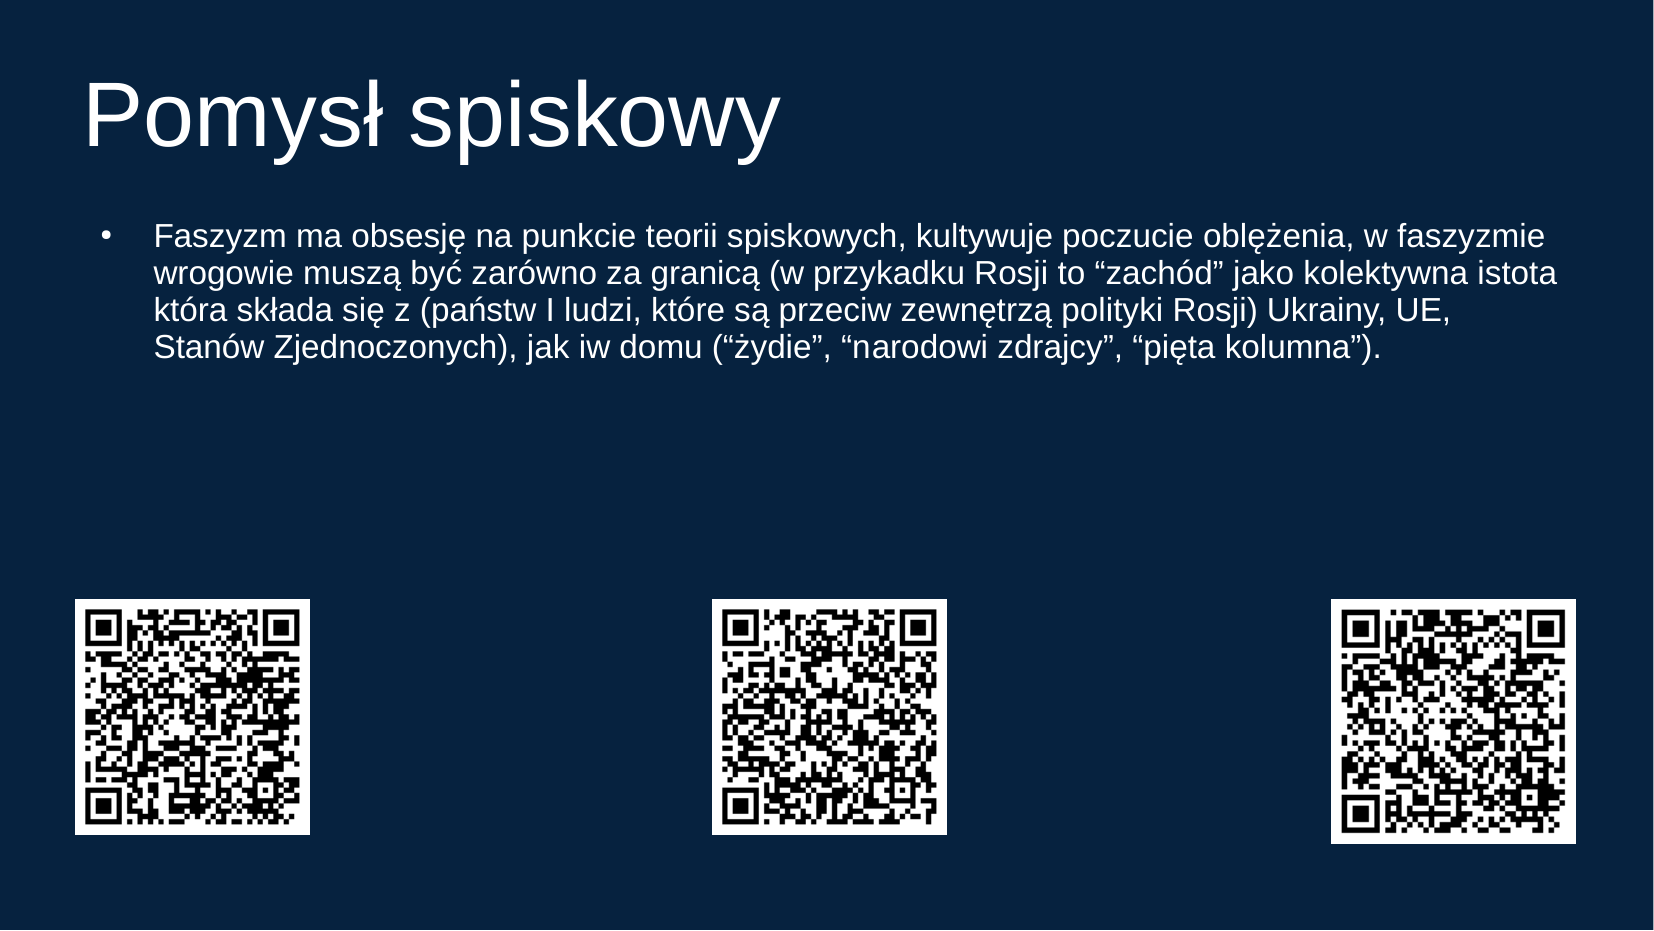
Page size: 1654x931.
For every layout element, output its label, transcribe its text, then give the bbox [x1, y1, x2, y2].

picture [75, 599, 310, 835]
list Faszyzm ma obsesję na punkcie teorii spiskowych, kultywuje poczucie oblężenia, w faszyzmie wrogowie muszą być zarówno za granicą (w przykadku Rosji to “zachód” jako kolektywna istota która składa się z (państw I ludzi, które są przeciw zewnętrzą polityki Rosji) Ukrainy, UE, Stanów Zjednoczonych), jak iw domu (“żydie”, “narodowi zdrajcy”, “pięta kolumna”). [82, 217, 1571, 758]
picture [1331, 599, 1576, 844]
title Pomysł spiskowy [82, 37, 1571, 193]
picture [712, 599, 947, 835]
